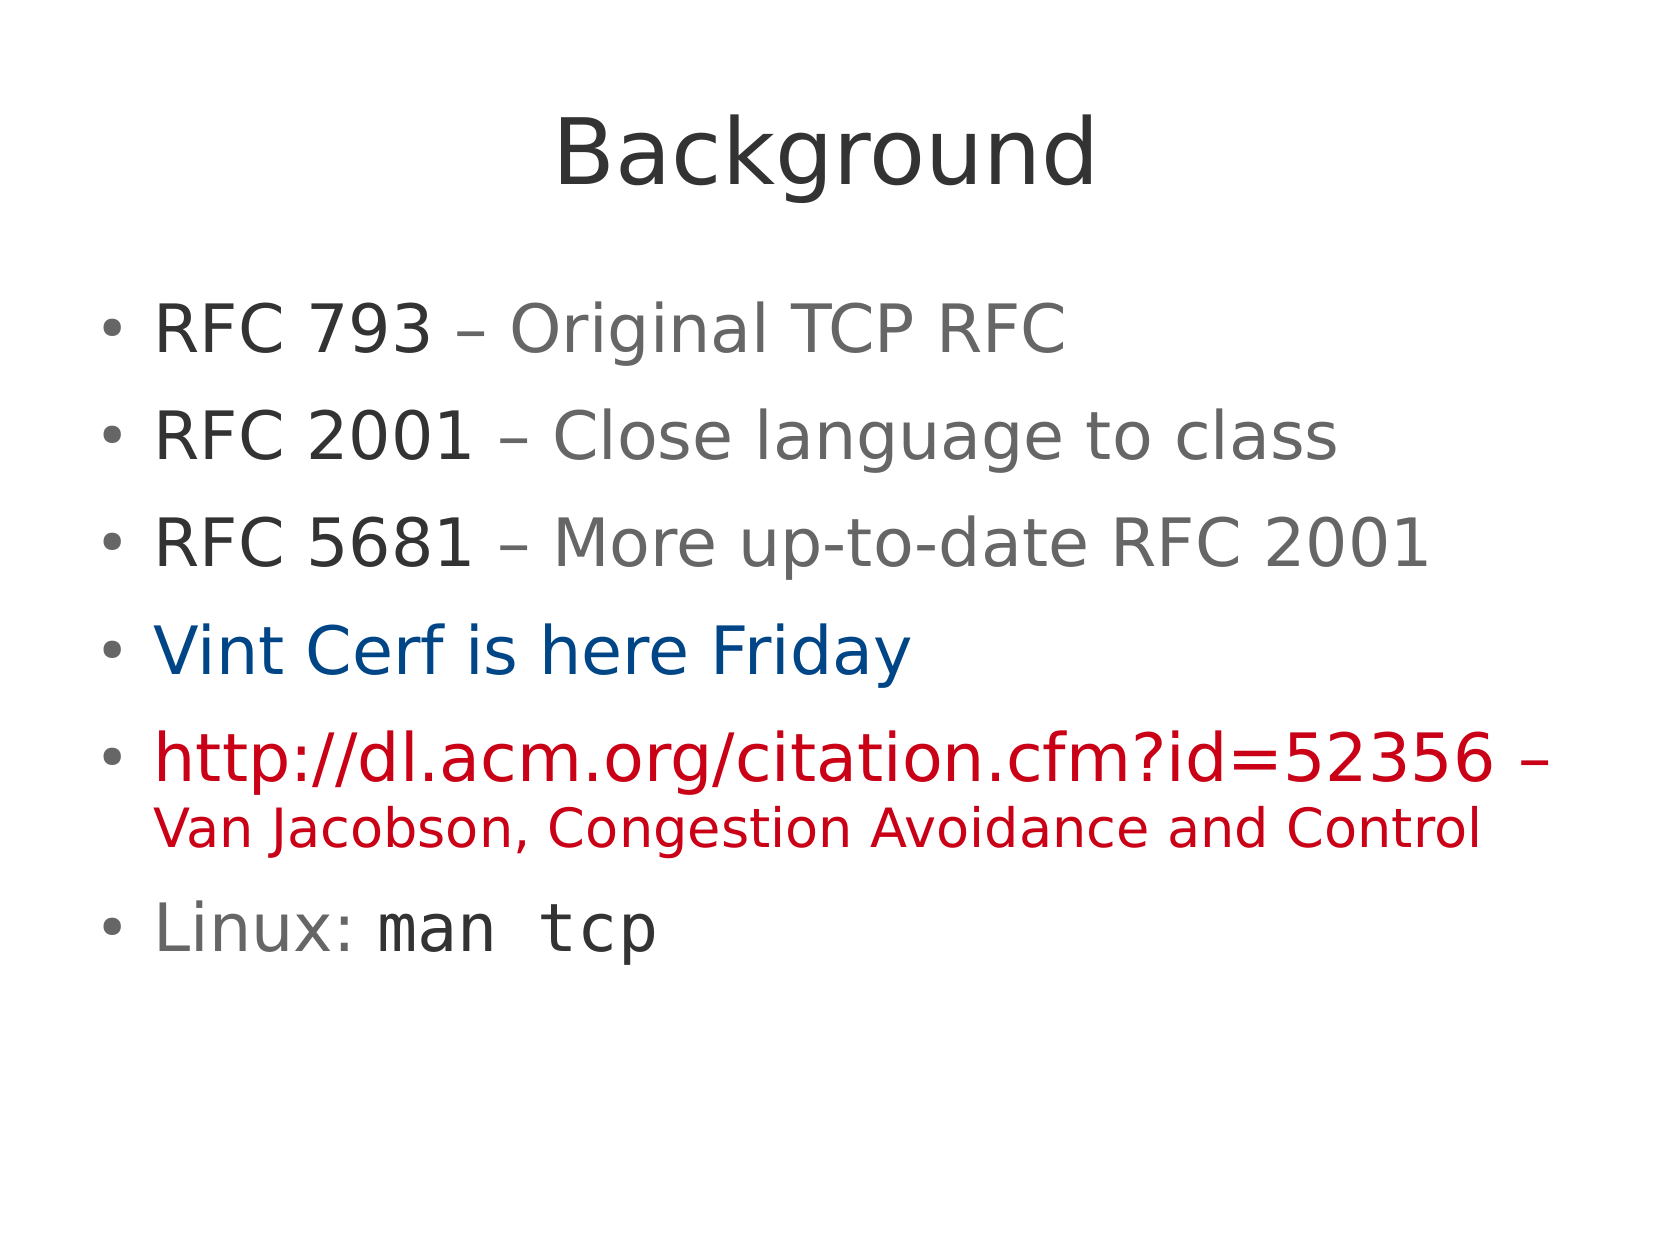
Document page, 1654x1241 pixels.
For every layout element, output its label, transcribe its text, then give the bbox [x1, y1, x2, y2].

title Background [82, 49, 1571, 257]
list RFC 793 – Original TCP RFC RFC 2001 – Close language to class RFC 5681 – More up-to-date RFC 2001 Vint Cerf is here Friday http://dl.acm.org/citation.cfm?id=52356 – Van Jacobson, Congestion Avoidance and Control Linux: man tcp [82, 290, 1571, 1109]
